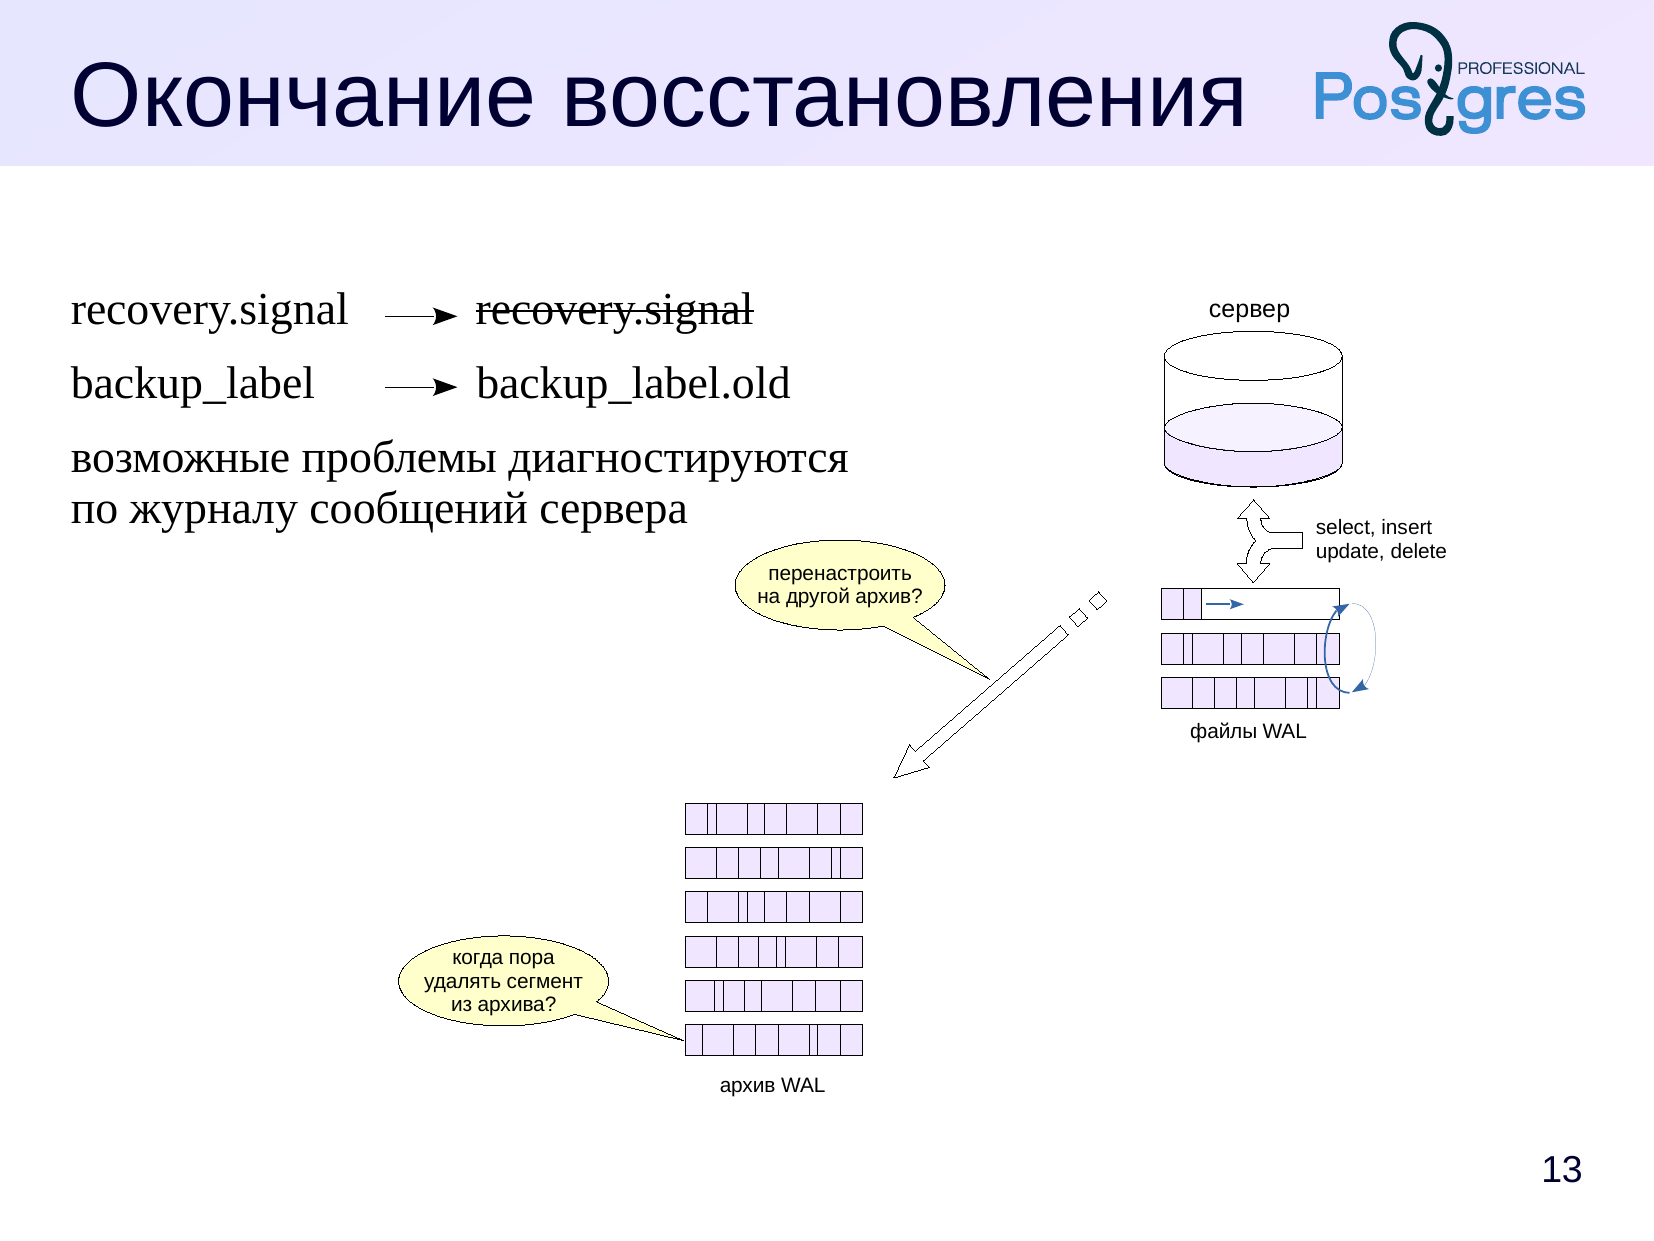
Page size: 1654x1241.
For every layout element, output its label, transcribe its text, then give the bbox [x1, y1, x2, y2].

text_box когда пора удалять сегмент из архива? [398, 935, 684, 1041]
text_box архив WAL [704, 1066, 841, 1105]
text_box [1237, 499, 1300, 583]
text_box перенастроить на другой архив? [735, 540, 990, 680]
text_box [686, 1025, 862, 1055]
text_box [1331, 678, 1339, 687]
title Окончание восстановления [70, 43, 1276, 249]
text_box [1162, 634, 1325, 664]
text_box [1069, 608, 1088, 627]
text_box файлы WAL [1175, 712, 1322, 751]
text_box [686, 937, 862, 967]
text_box [1326, 634, 1339, 664]
text_box [686, 848, 862, 878]
text_box [1089, 591, 1107, 610]
text_box [893, 625, 1069, 778]
text_box [686, 892, 862, 922]
list recovery.signal recovery.signal backup_label backup_label.old возможные проблемы диагностируются по журналу сообщений сервера [70, 283, 1583, 1134]
text_box select, insert update, delete [1300, 508, 1463, 571]
text_box сервер [1194, 286, 1306, 330]
text_box [686, 981, 862, 1011]
text_box [1162, 589, 1202, 619]
text_box [686, 804, 862, 834]
text_box [1162, 678, 1339, 708]
